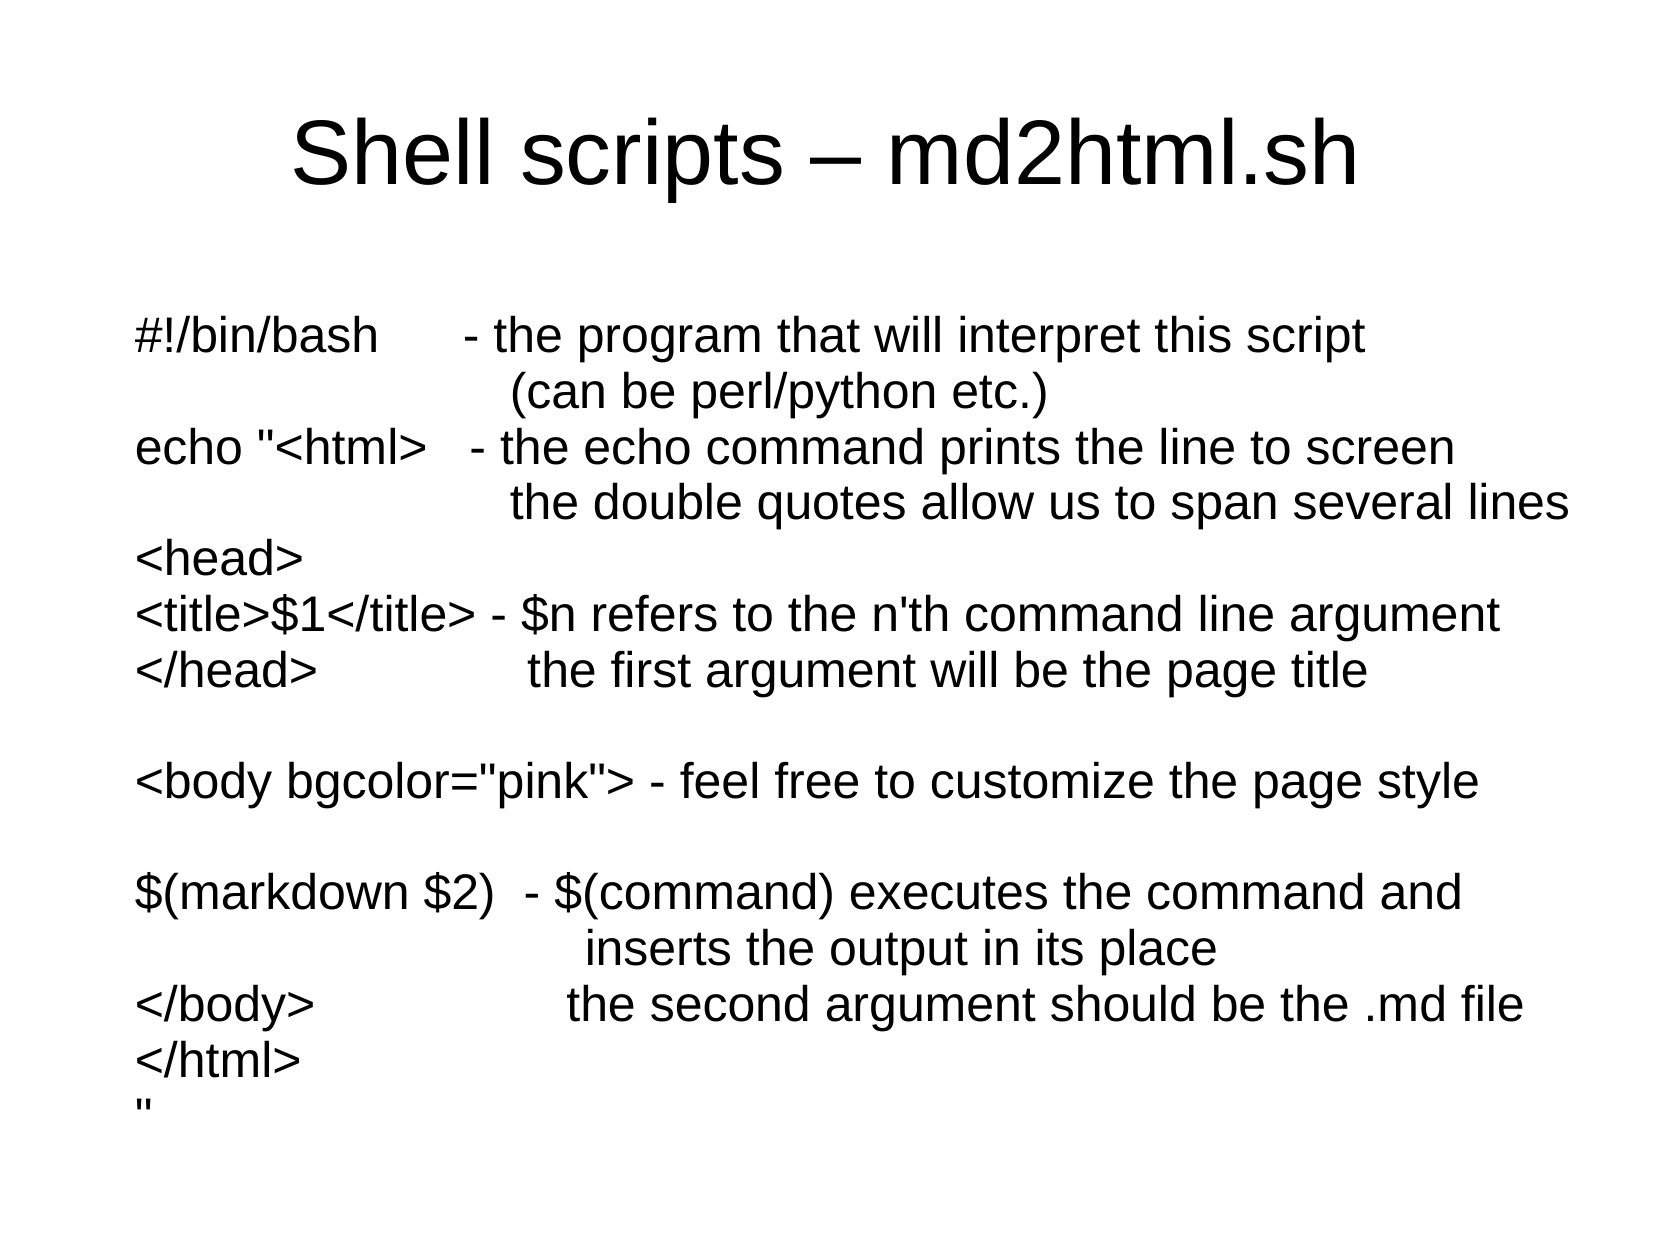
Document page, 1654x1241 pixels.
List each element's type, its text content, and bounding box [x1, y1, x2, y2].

title Shell scripts – md2html.sh [82, 49, 1571, 257]
text_box #!/bin/bash - the program that will interpret this script (can be perl/python etc.) echo "<html> - the echo command prints the line to screen the double quotes allow us to span several lines <head> <title>$1</title> - $n refers to the n'th command line argument </head> the first argument will be the page title <body bgcolor="pink"> - feel free to customize the page style $(markdown $2) - $(command) executes the command and inserts the output in its place </body> the second argument should be the .md file </html> " [120, 300, 1606, 1216]
